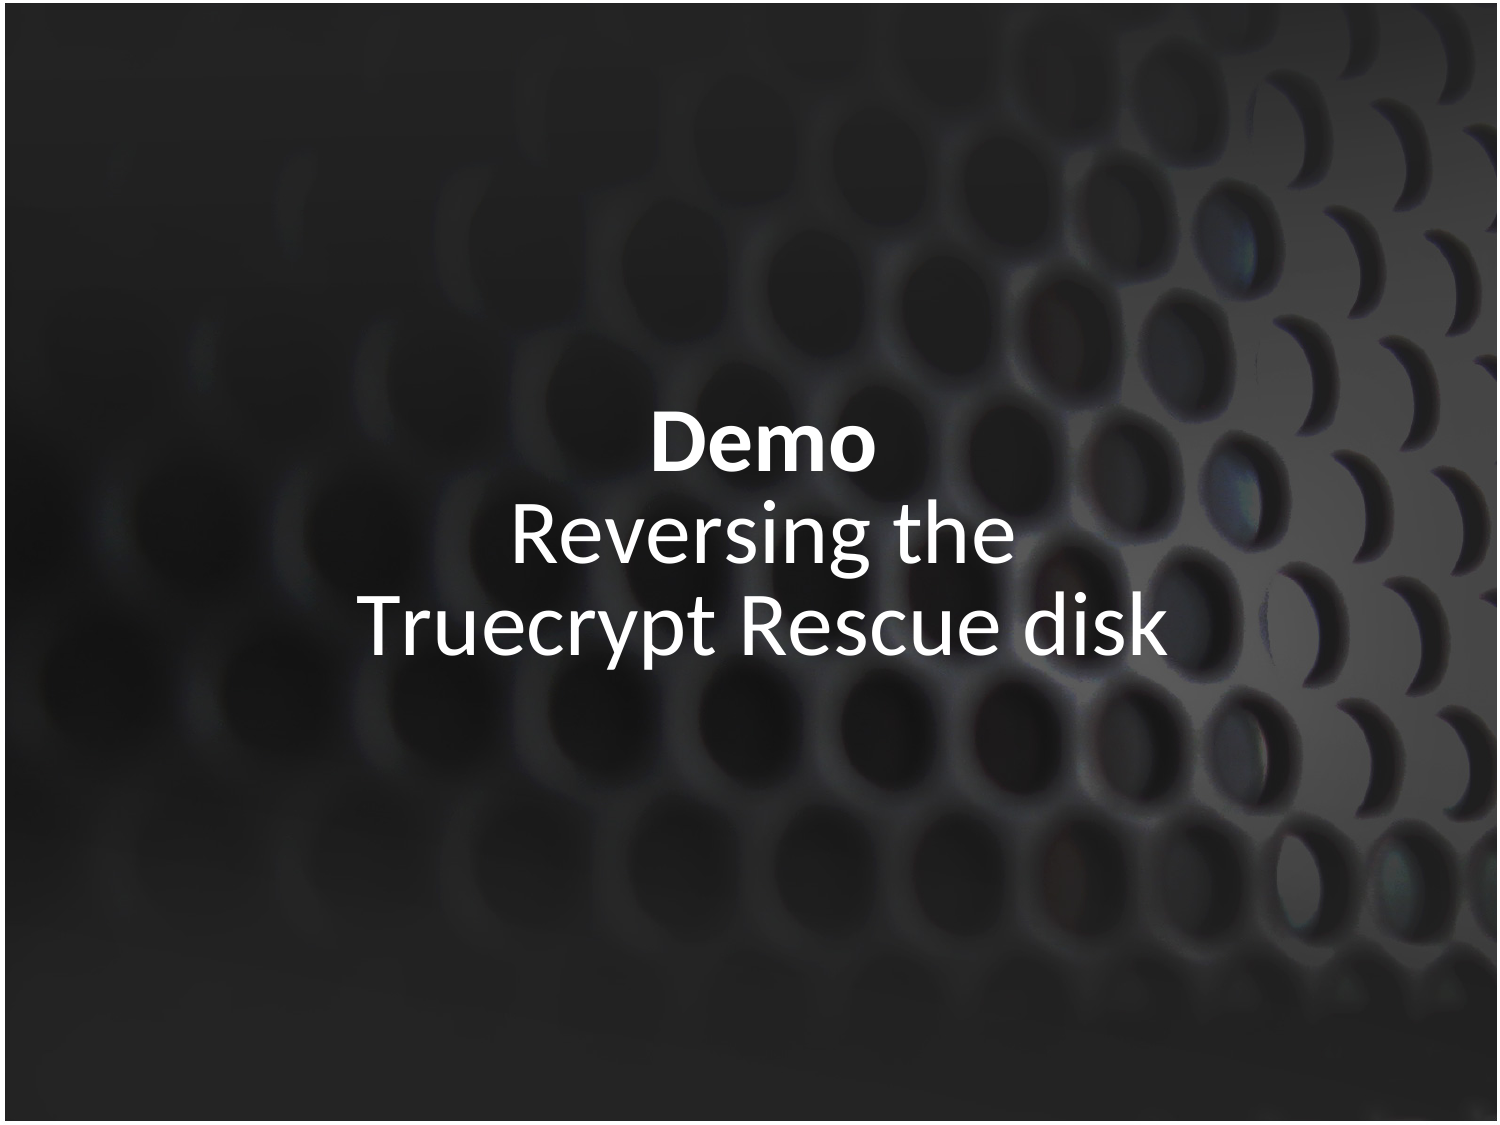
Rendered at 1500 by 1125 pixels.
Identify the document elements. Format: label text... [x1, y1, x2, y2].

title Demo Reversing the Truecrypt Rescue disk [88, 365, 1439, 717]
picture [0, 0, 1500, 1125]
